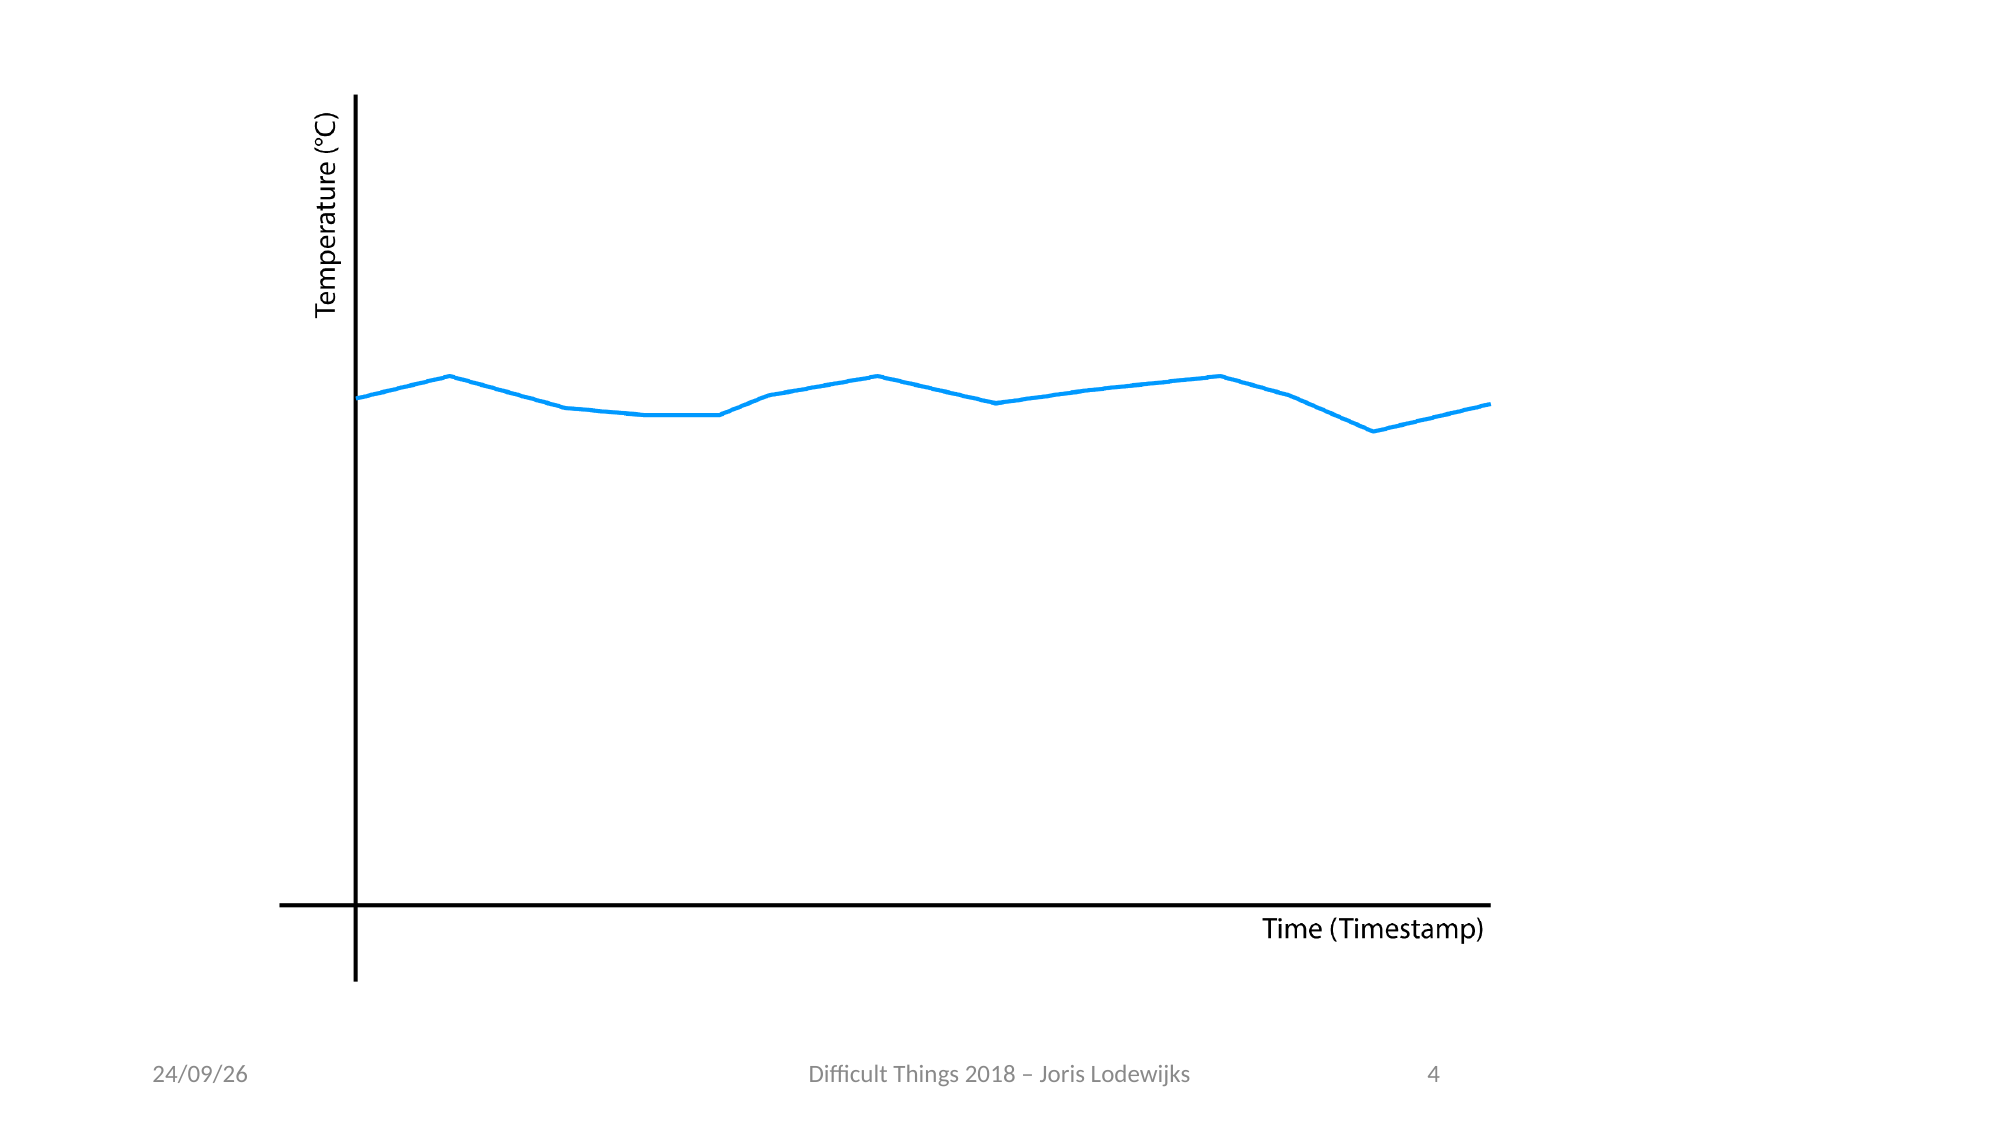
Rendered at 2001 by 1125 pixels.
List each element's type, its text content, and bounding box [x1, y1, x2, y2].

picture [41, 62, 1834, 1015]
text_box [1412, 1042, 1863, 1103]
text_box Difficult Things 2018 – Joris Lodewijks [662, 1042, 1338, 1103]
text_box [137, 1042, 588, 1103]
